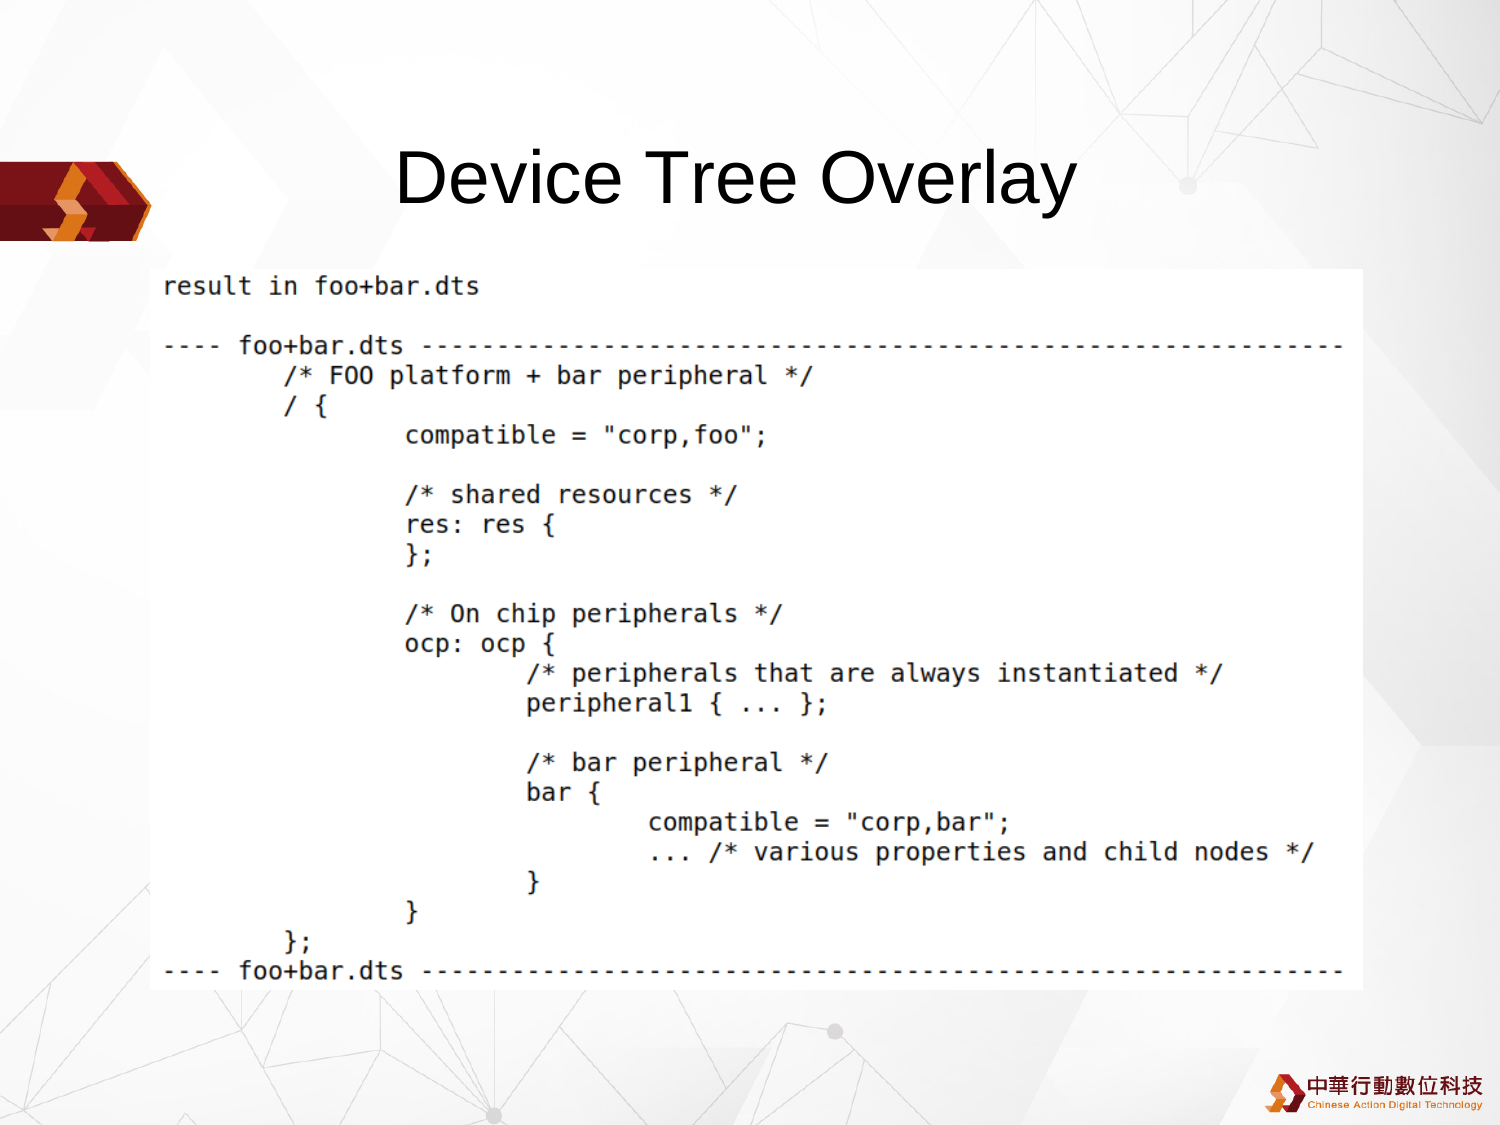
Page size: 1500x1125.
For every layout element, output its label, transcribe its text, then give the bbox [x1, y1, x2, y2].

picture [0, 0, 1500, 1125]
title Device Tree Overlay [107, 101, 1367, 255]
